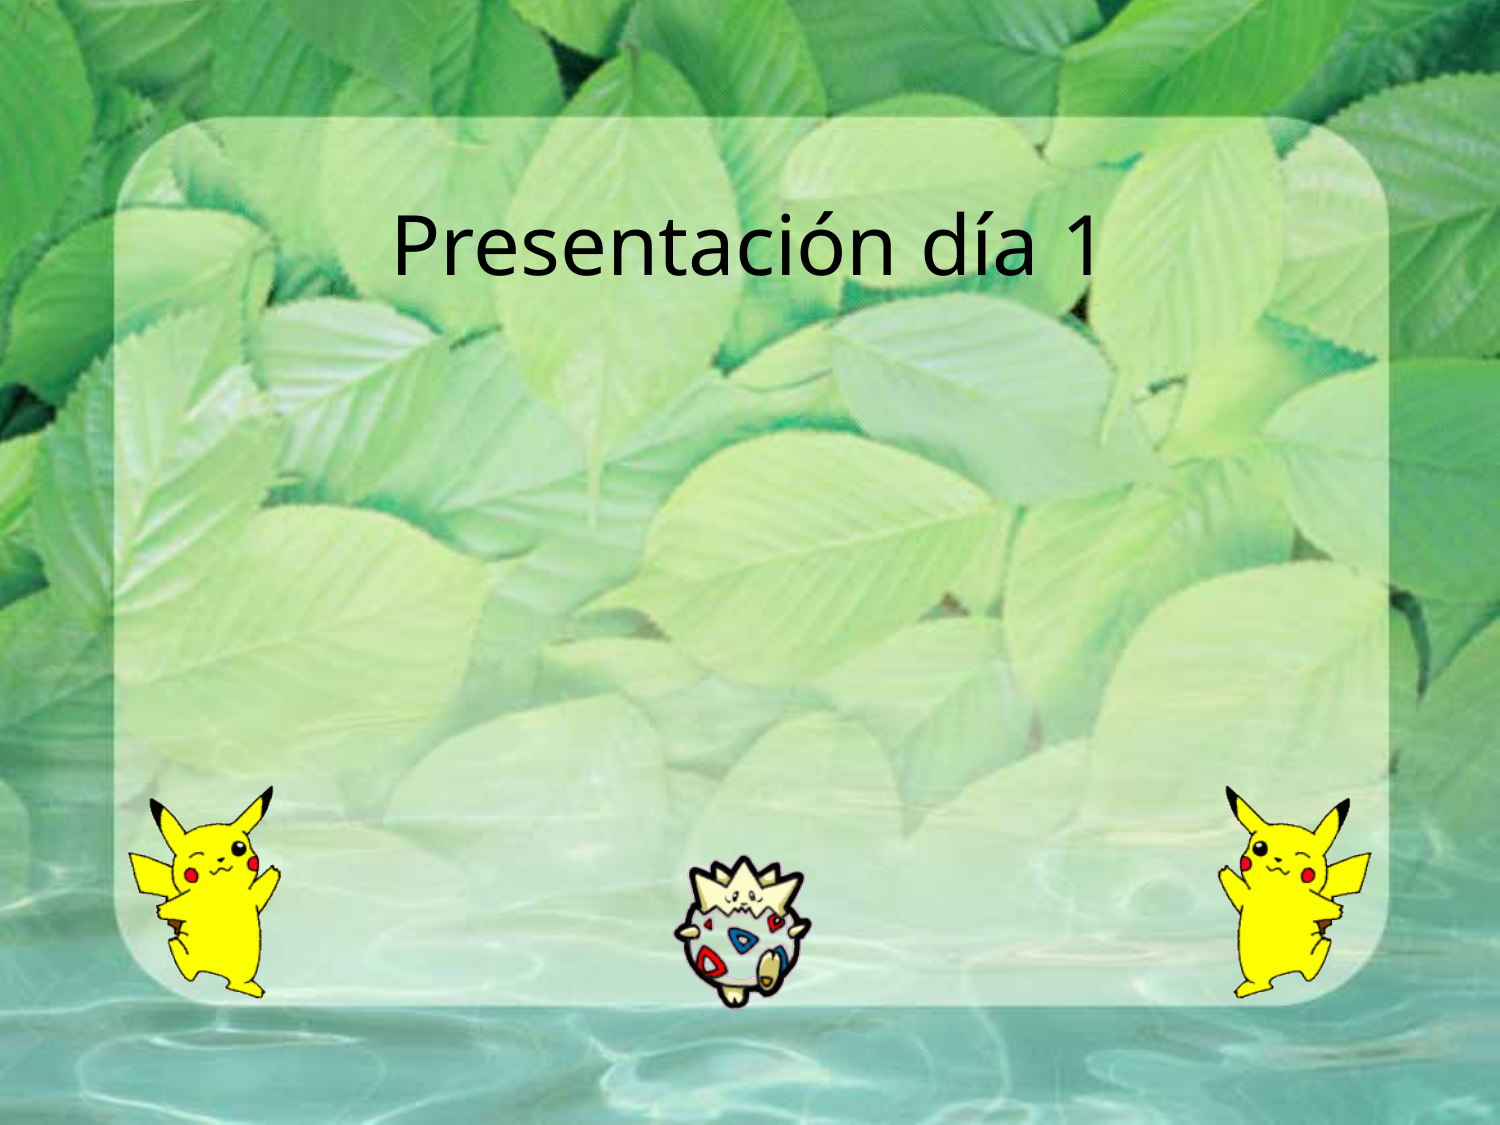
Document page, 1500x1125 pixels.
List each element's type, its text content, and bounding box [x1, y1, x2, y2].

picture [0, 0, 1500, 1125]
subtitle [225, 375, 1275, 663]
title Presentación día 1 [112, 121, 1388, 363]
